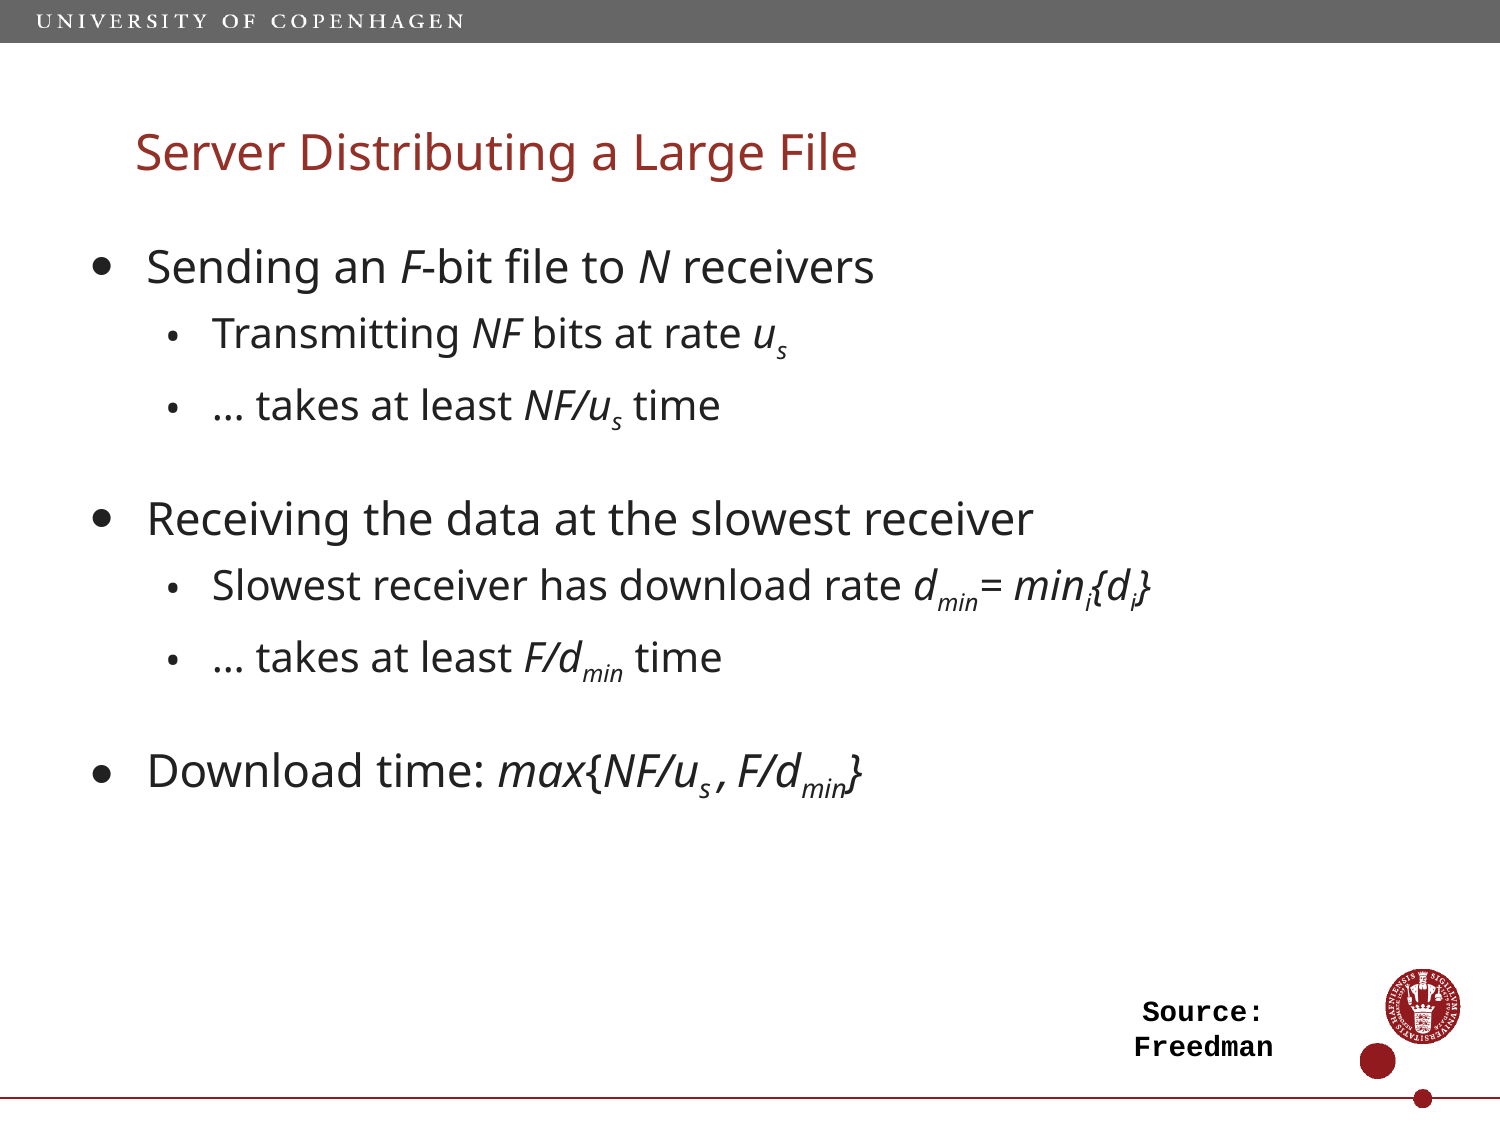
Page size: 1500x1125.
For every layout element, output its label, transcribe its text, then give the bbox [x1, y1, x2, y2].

list Sending an F-bit file to N receivers Transmitting NF bits at rate us … takes at least NF/us time Receiving the data at the slowest receiver Slowest receiver has download rate dmin= mini{di} … takes at least F/dmin time Download time: max{NF/us , F/dmin} [75, 230, 1476, 901]
text_box Server Distributing a Large File [135, 104, 1411, 180]
text_box Source: Freedman [1049, 984, 1357, 1070]
picture [0, 910, 1500, 1122]
